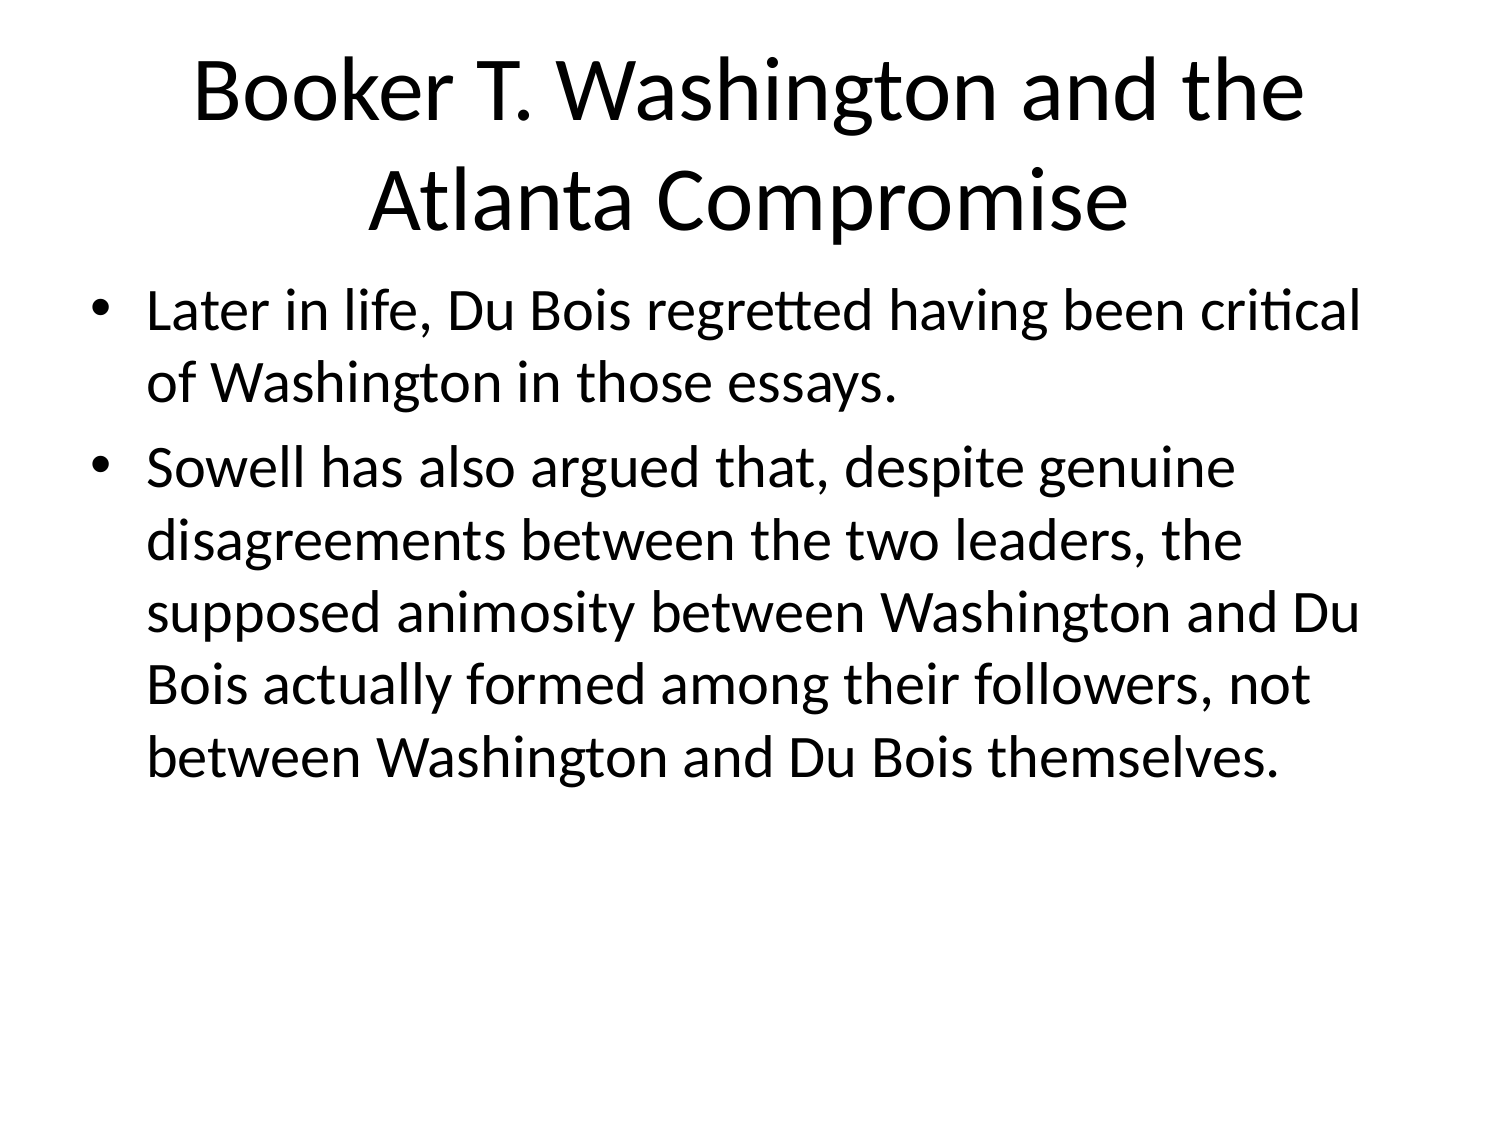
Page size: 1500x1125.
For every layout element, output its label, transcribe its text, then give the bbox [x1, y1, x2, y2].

list Later in life, Du Bois regretted having been critical of Washington in those essays. Sowell has also argued that, despite genuine disagreements between the two leaders, the supposed animosity between Washington and Du Bois actually formed among their followers, not between Washington and Du Bois themselves. [75, 262, 1425, 1005]
title Booker T. Washington and the Atlanta Compromise [75, 45, 1425, 233]
